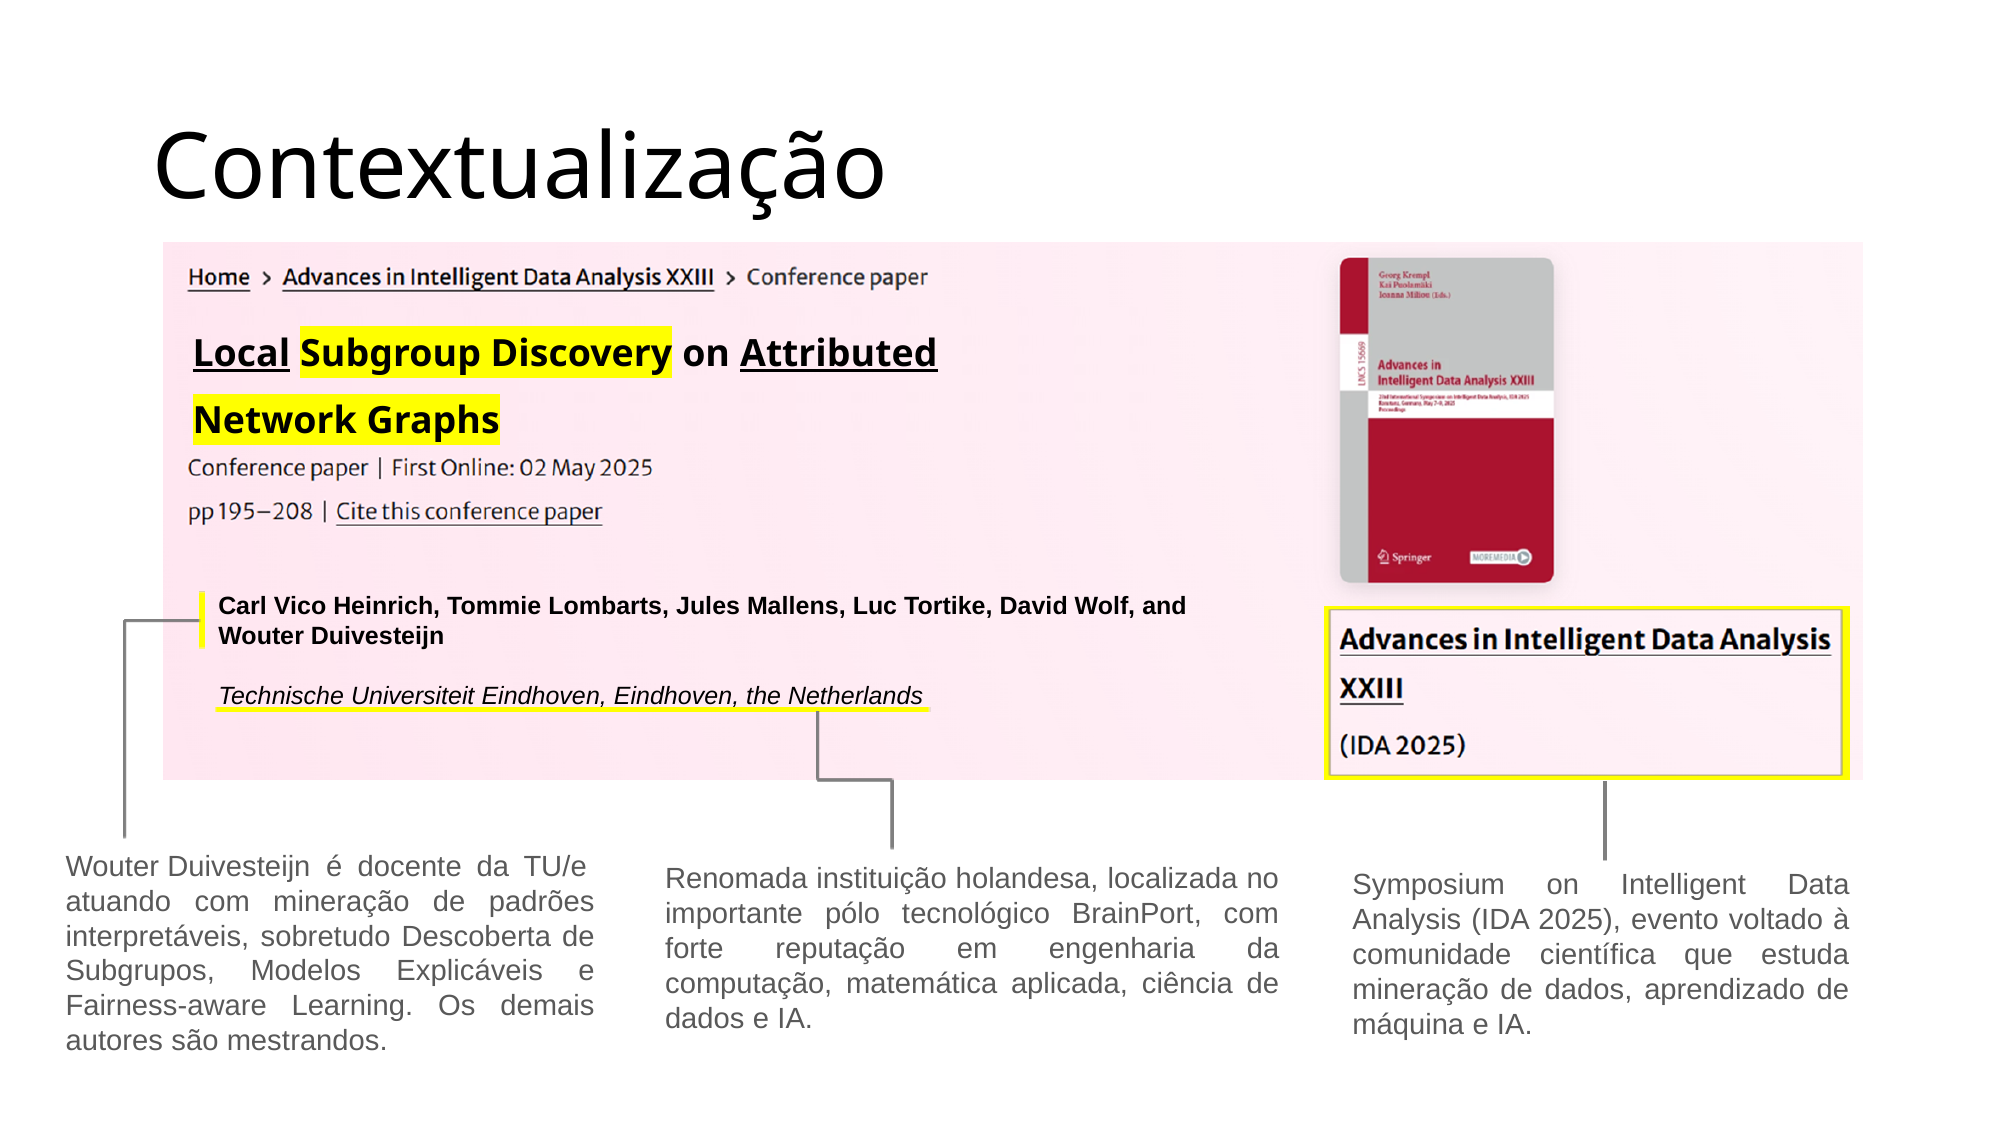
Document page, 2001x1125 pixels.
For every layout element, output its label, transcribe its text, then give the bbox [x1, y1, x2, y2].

picture [1603, 781, 1607, 862]
text_box Renomada instituição holandesa, localizada no importante pólo tecnológico BrainPort, com forte reputação em engenharia da computação, matemática aplicada, ciência de dados e IA. [650, 852, 1295, 1009]
picture [123, 242, 1863, 851]
title Contextualização [137, 59, 1863, 278]
text_box Symposium on Intelligent Data Analysis (IDA 2025), evento voltado à comunidade científica que estuda mineração de dados, aprendizado de máquina e IA. [1337, 857, 1878, 1050]
text_box Carl Vico Heinrich, Tommie Lombarts, Jules Mallens, Luc Tortike, David Wolf, and Wouter Duivesteijn Technische Universiteit Eindhoven, Eindhoven, the Netherlands [203, 581, 1218, 719]
text_box Wouter Duivesteijn é docente da TU/e atuando com mineração de padrões interpretáveis, sobretudo Descoberta de Subgrupos, Modelos Explicáveis e Fairness-aware Learning. Os demais autores são mestrandos. [50, 839, 613, 1067]
text_box Local Subgroup Discovery on Attributed Network Graphs [177, 298, 1049, 444]
